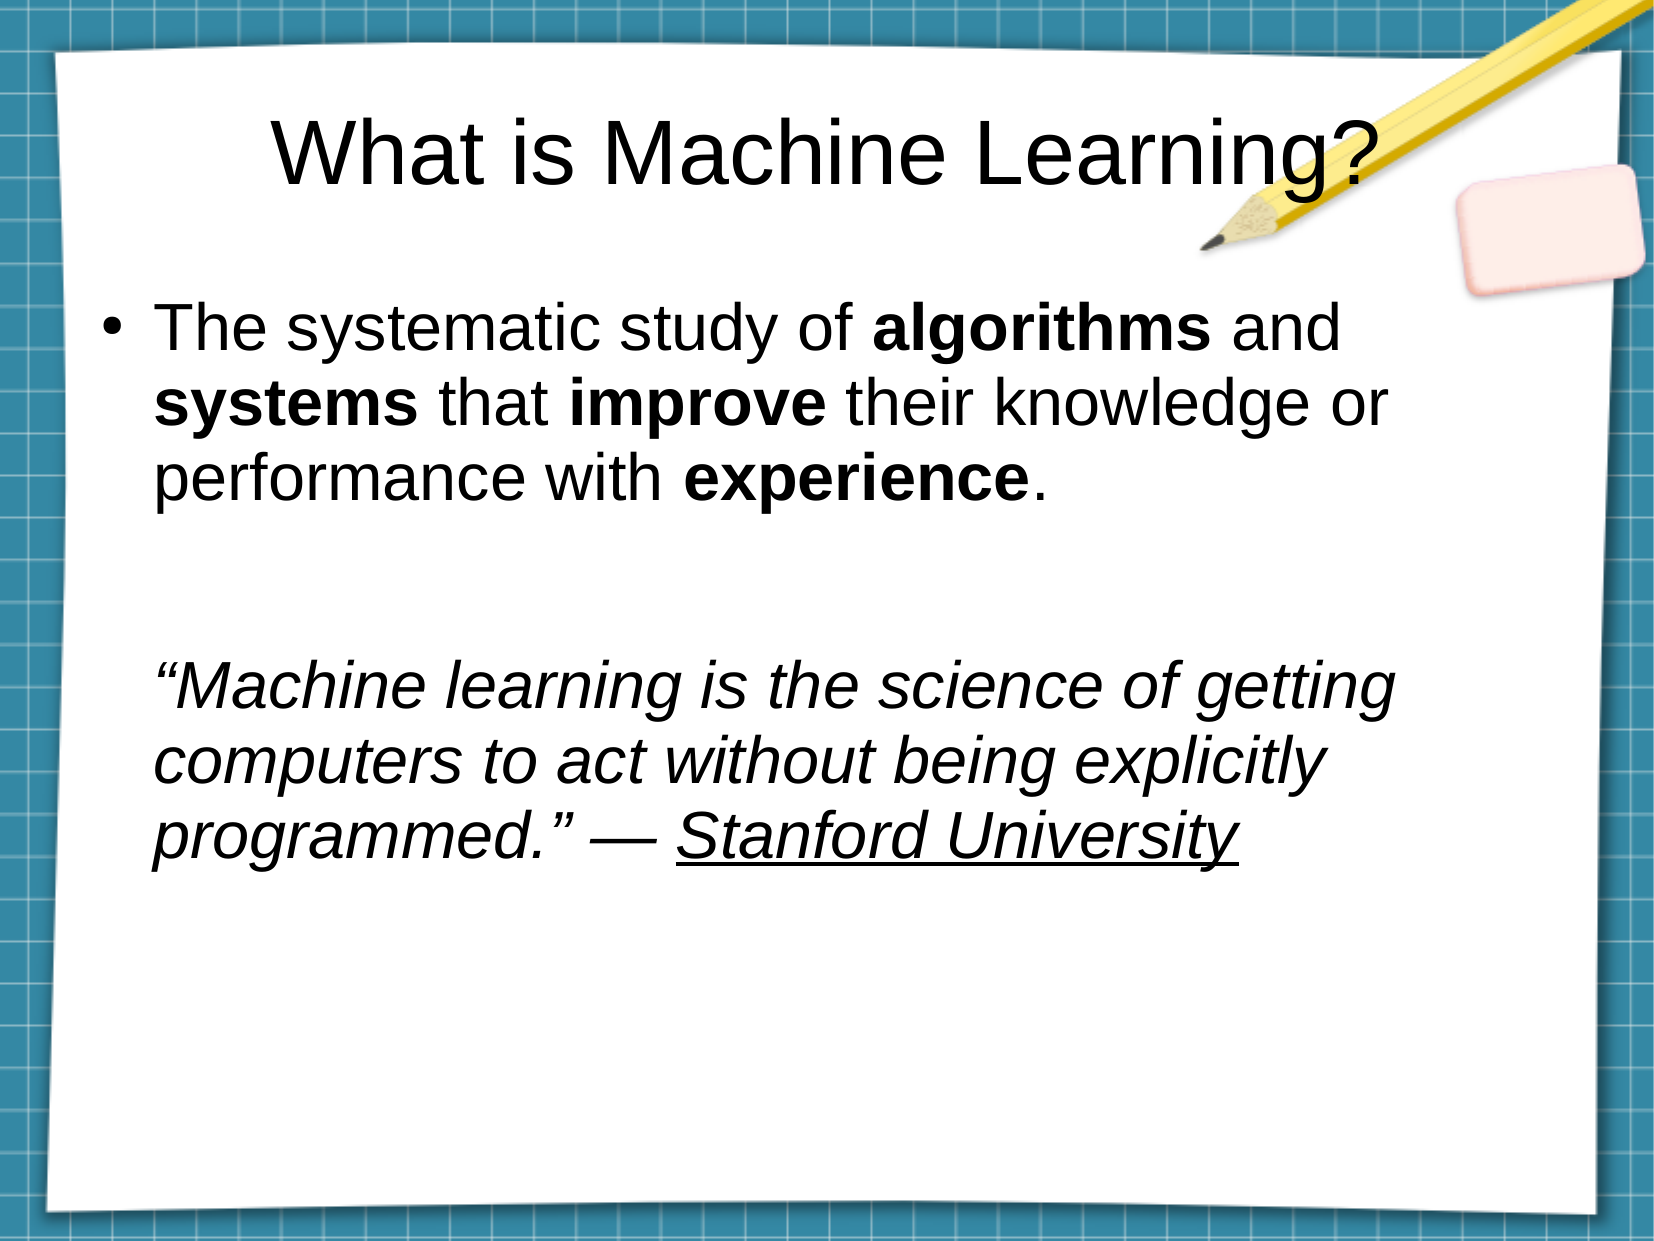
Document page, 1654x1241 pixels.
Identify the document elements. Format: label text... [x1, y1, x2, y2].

list The systematic study of algorithms and systems that improve their knowledge or performance with experience. “Machine learning is the science of getting computers to act without being explicitly programmed.” — Stanford University [82, 290, 1571, 1010]
picture [0, 0, 1654, 1241]
title What is Machine Learning? [82, 49, 1571, 257]
